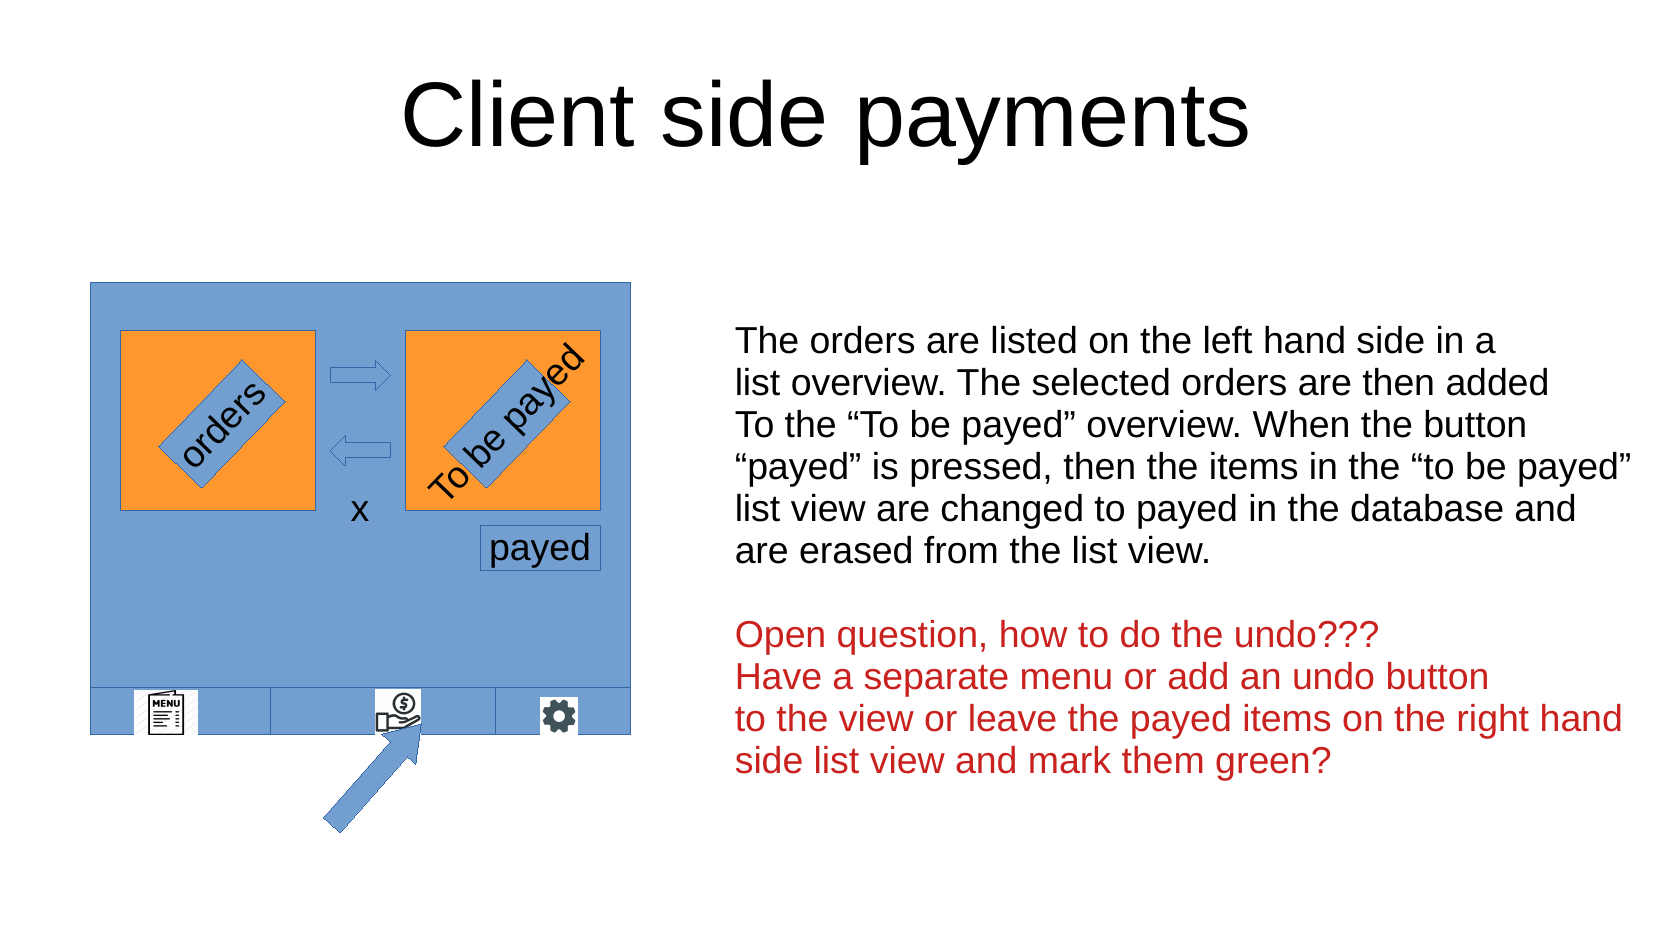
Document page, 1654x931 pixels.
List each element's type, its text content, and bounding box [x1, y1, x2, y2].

text_box [120, 330, 316, 511]
picture [540, 697, 578, 736]
text_box [330, 360, 391, 391]
text_box To be payed [443, 359, 571, 488]
text_box payed [480, 525, 601, 571]
text_box The orders are listed on the left hand side in a list overview. The selected orders are then added To the “To be payed” overview. When the button “payed” is pressed, then the items in the “to be payed” list view are changed to payed in the database and are erased from the list view. Open question, how to do the undo??? Have a separate menu or add an undo button to the view or leave the payed items on the right hand side list view and mark them green? [720, 312, 1647, 790]
text_box [90, 687, 631, 833]
text_box [405, 330, 601, 511]
text_box x [90, 282, 631, 687]
text_box [330, 435, 391, 466]
text_box orders [158, 359, 286, 488]
picture [134, 690, 198, 736]
picture [375, 689, 421, 736]
title Client side payments [82, 37, 1571, 193]
